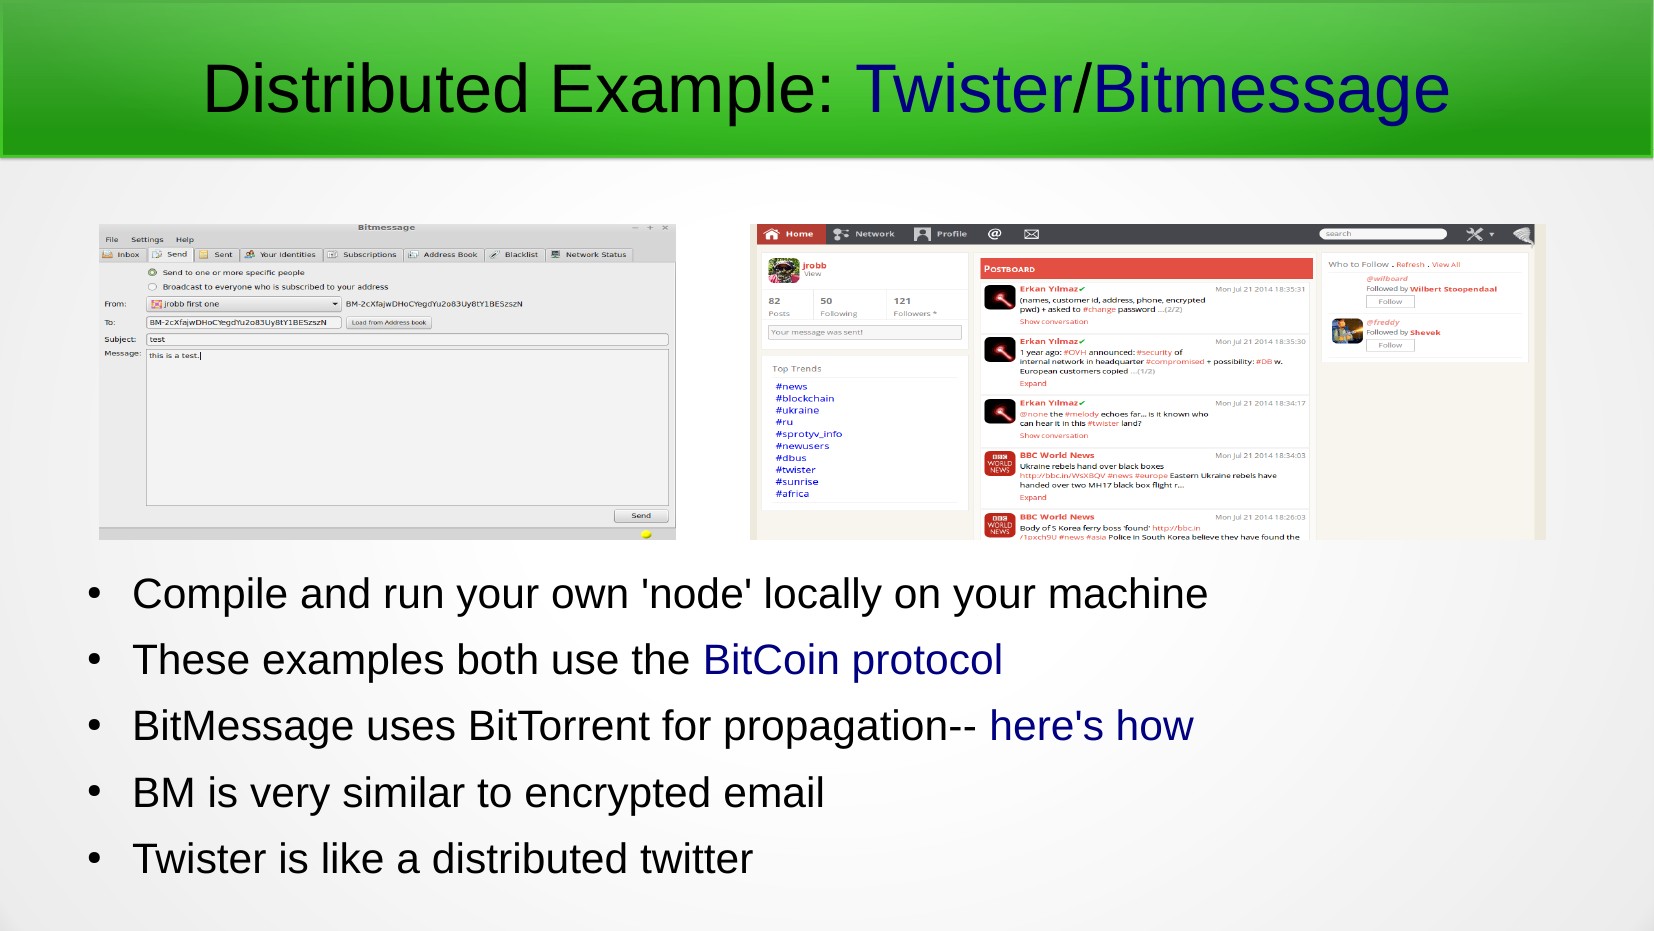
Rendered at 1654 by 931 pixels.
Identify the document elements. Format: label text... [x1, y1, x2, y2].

picture [750, 224, 1546, 541]
list Compile and run your own 'node' locally on your machine These examples both use the BitCoin protocol BitMessage uses BitTorrent for propagation-- here's how BM is very similar to encrypted email Twister is like a distributed twitter [71, 570, 1561, 886]
picture [99, 224, 676, 541]
title Distributed Example: Twister/Bitmessage [82, 35, 1571, 142]
